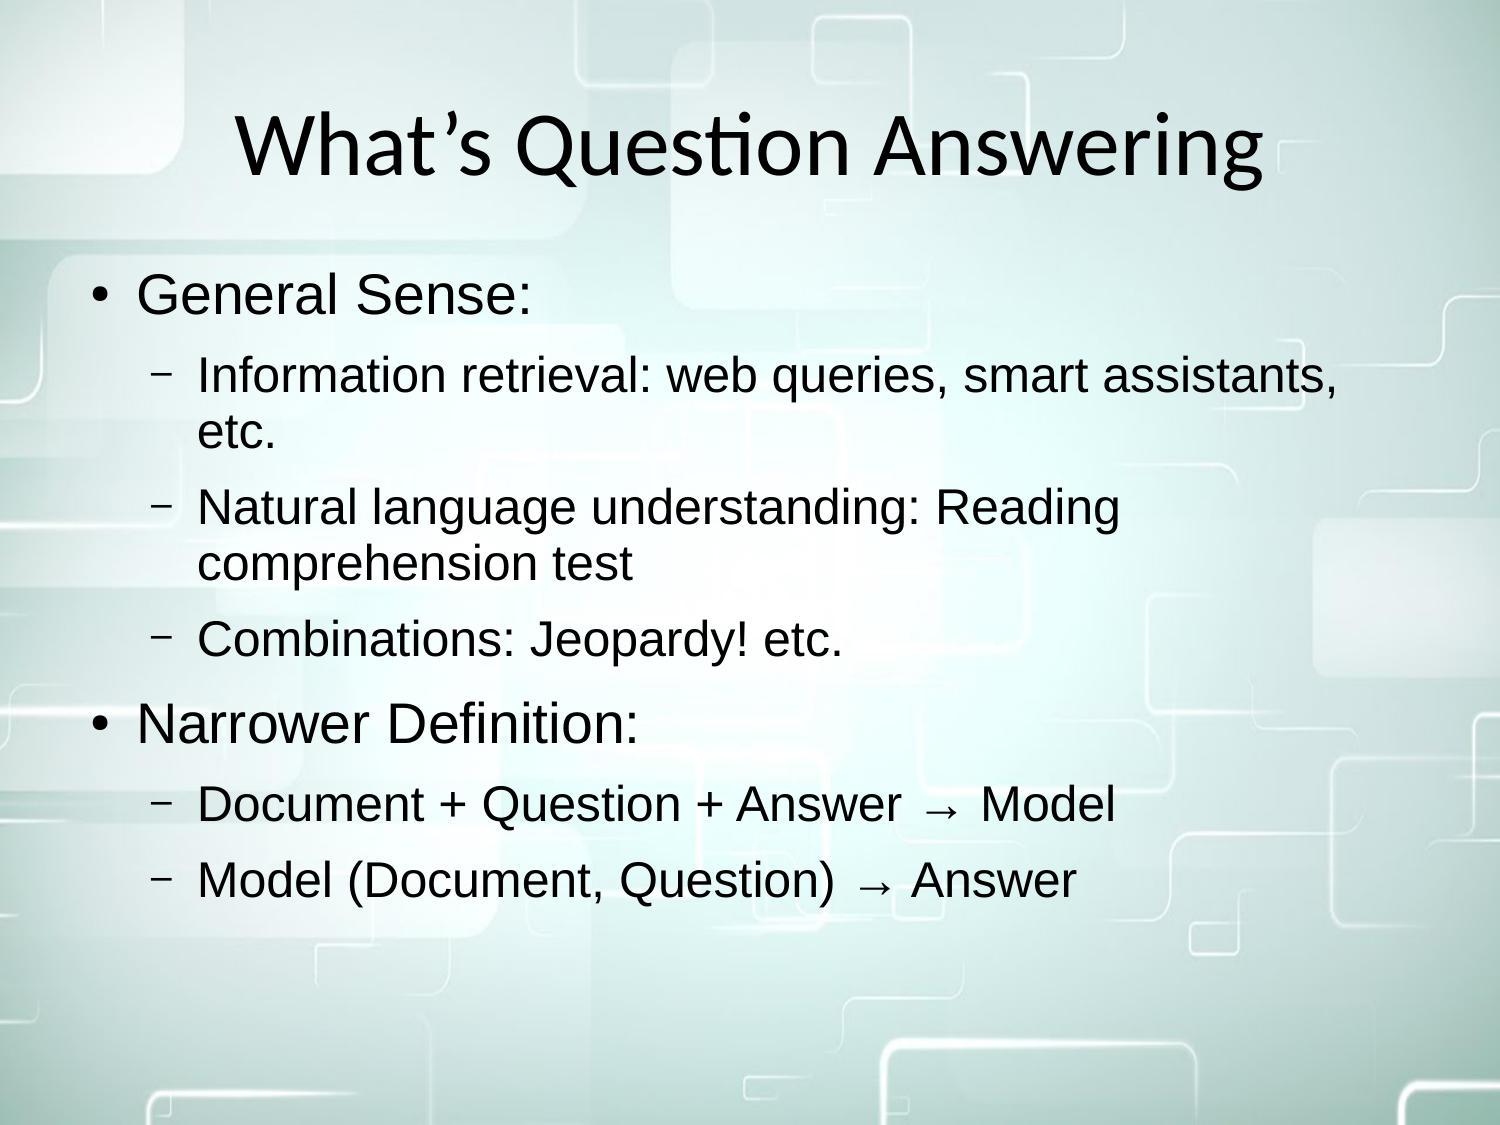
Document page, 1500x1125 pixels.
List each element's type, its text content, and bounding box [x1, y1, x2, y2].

list General Sense: Information retrieval: web queries, smart assistants, etc. Natural language understanding: Reading comprehension test Combinations: Jeopardy! etc. Narrower Definition: Document + Question + Answer → Model Model (Document, Question) → Answer [75, 263, 1425, 916]
text_box What’s Question Answering [75, 45, 1425, 233]
picture [0, 0, 1500, 1125]
